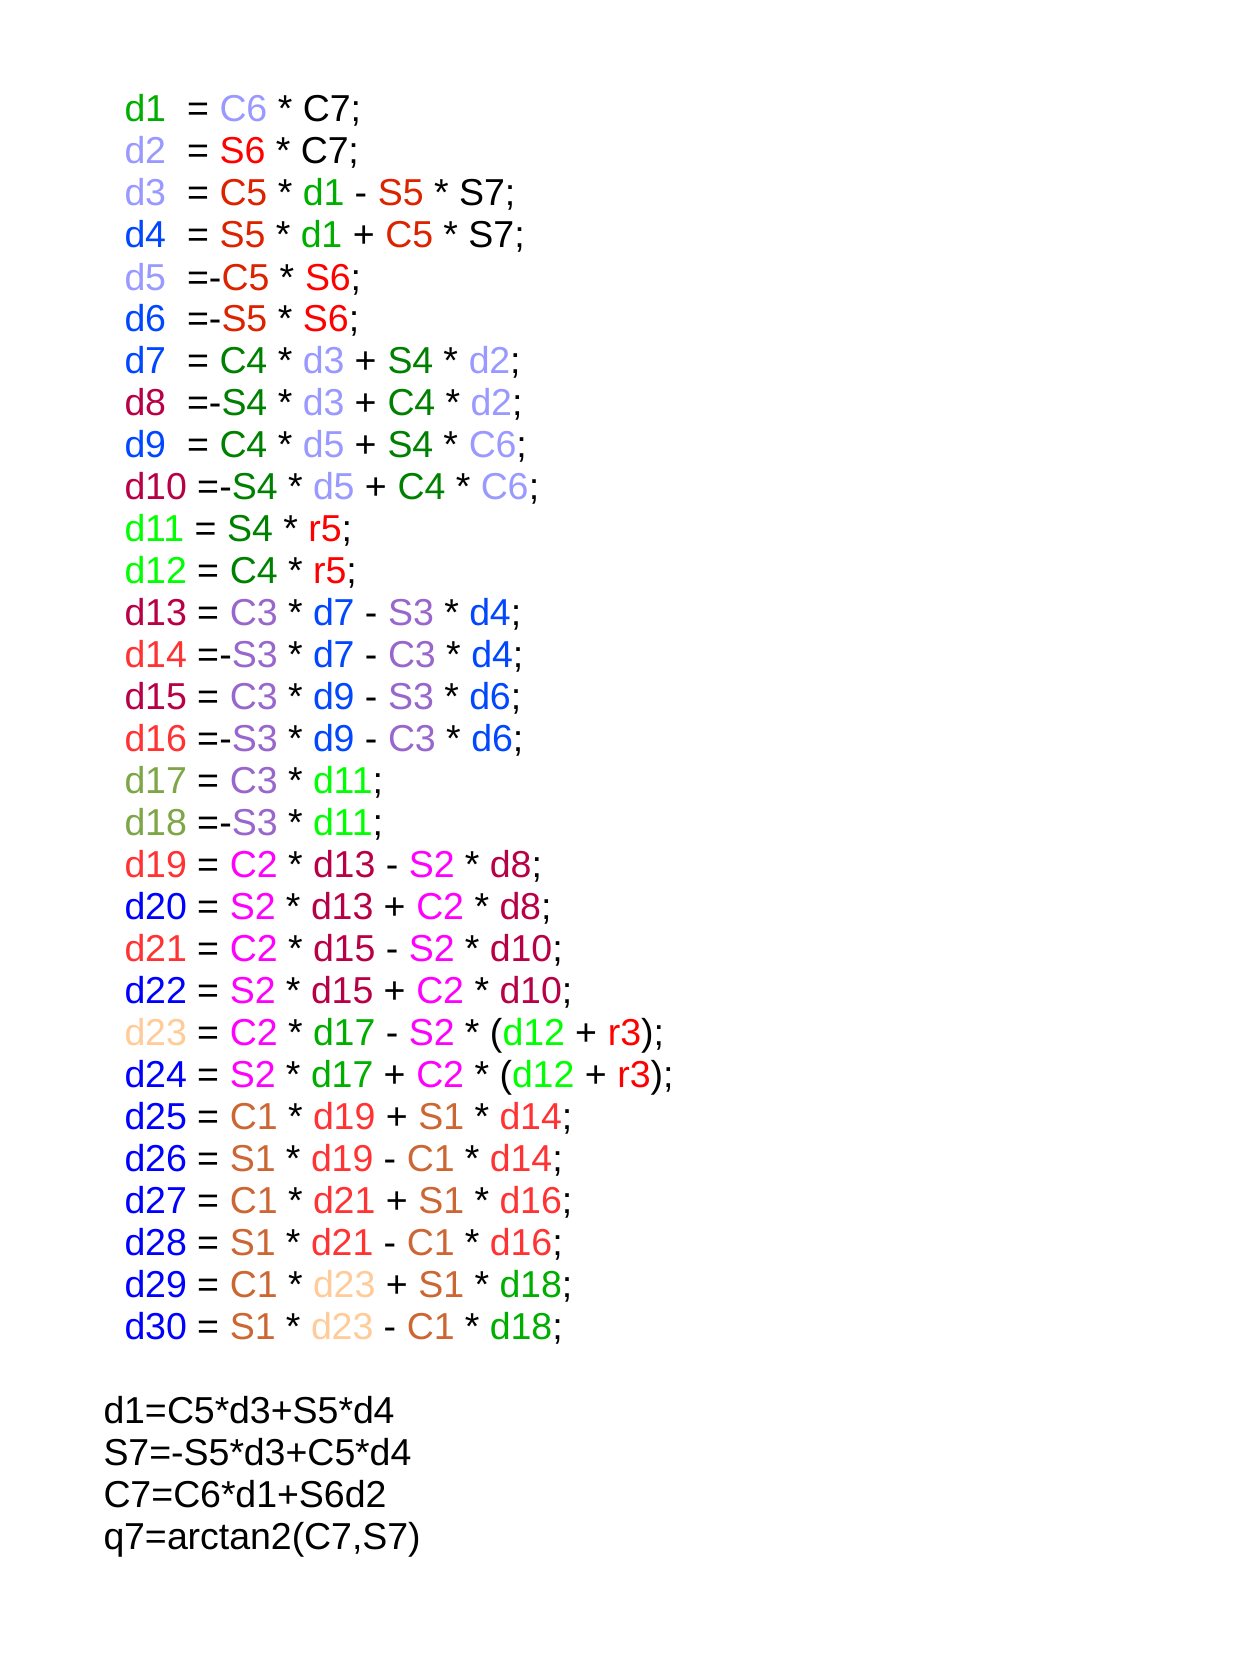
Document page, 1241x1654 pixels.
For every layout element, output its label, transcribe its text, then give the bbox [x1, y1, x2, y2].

text_box d1 = C6 * C7; d2 = S6 * C7; d3 = C5 * d1 - S5 * S7; d4 = S5 * d1 + C5 * S7; d5 =-C5 * S6; d6 =-S5 * S6; d7 = C4 * d3 + S4 * d2; d8 =-S4 * d3 + C4 * d2; d9 = C4 * d5 + S4 * C6; d10 =-S4 * d5 + C4 * C6; d11 = S4 * r5; d12 = C4 * r5; d13 = C3 * d7 - S3 * d4; d14 =-S3 * d7 - C3 * d4; d15 = C3 * d9 - S3 * d6; d16 =-S3 * d9 - C3 * d6; d17 = C3 * d11; d18 =-S3 * d11; d19 = C2 * d13 - S2 * d8; d20 = S2 * d13 + C2 * d8; d21 = C2 * d15 - S2 * d10; d22 = S2 * d15 + C2 * d10; d23 = C2 * d17 - S2 * (d12 + r3); d24 = S2 * d17 + C2 * (d12 + r3); d25 = C1 * d19 + S1 * d14; d26 = S1 * d19 - C1 * d14; d27 = C1 * d21 + S1 * d16; d28 = S1 * d21 - C1 * d16; d29 = C1 * d23 + S1 * d18; d30 = S1 * d23 - C1 * d18; d1=C5*d3+S5*d4 S7=-S5*d3+C5*d4 C7=C6*d1+S6d2 q7=arctan2(C7,S7) [88, 80, 1153, 1603]
